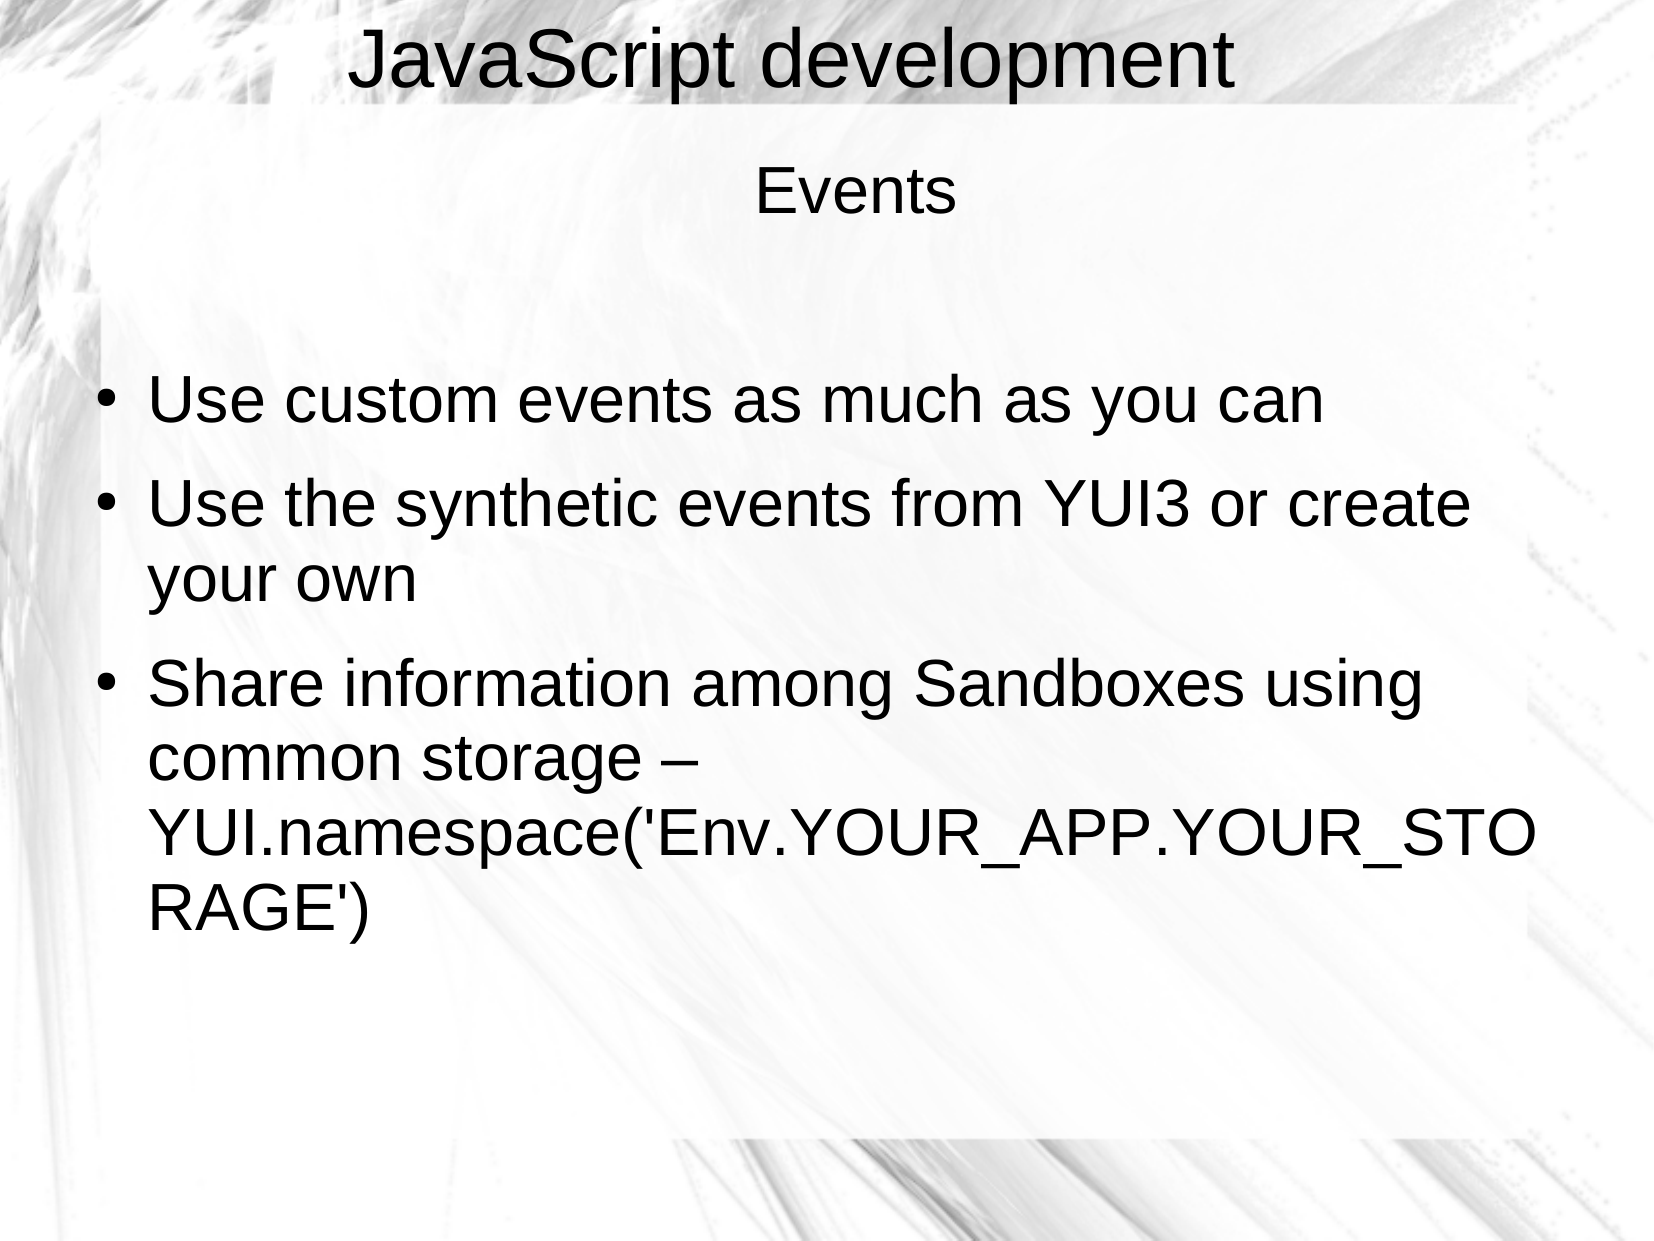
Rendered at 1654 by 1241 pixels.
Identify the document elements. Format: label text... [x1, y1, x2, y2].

picture [0, 0, 1654, 1241]
list Events Use custom events as much as you can Use the synthetic events from YUI3 or create your own Share information among Sandboxes using common storage – YUI.namespace('Env.YOUR_APP.YOUR_STORAGE') [76, 153, 1565, 1120]
title JavaScript development [47, 0, 1536, 119]
